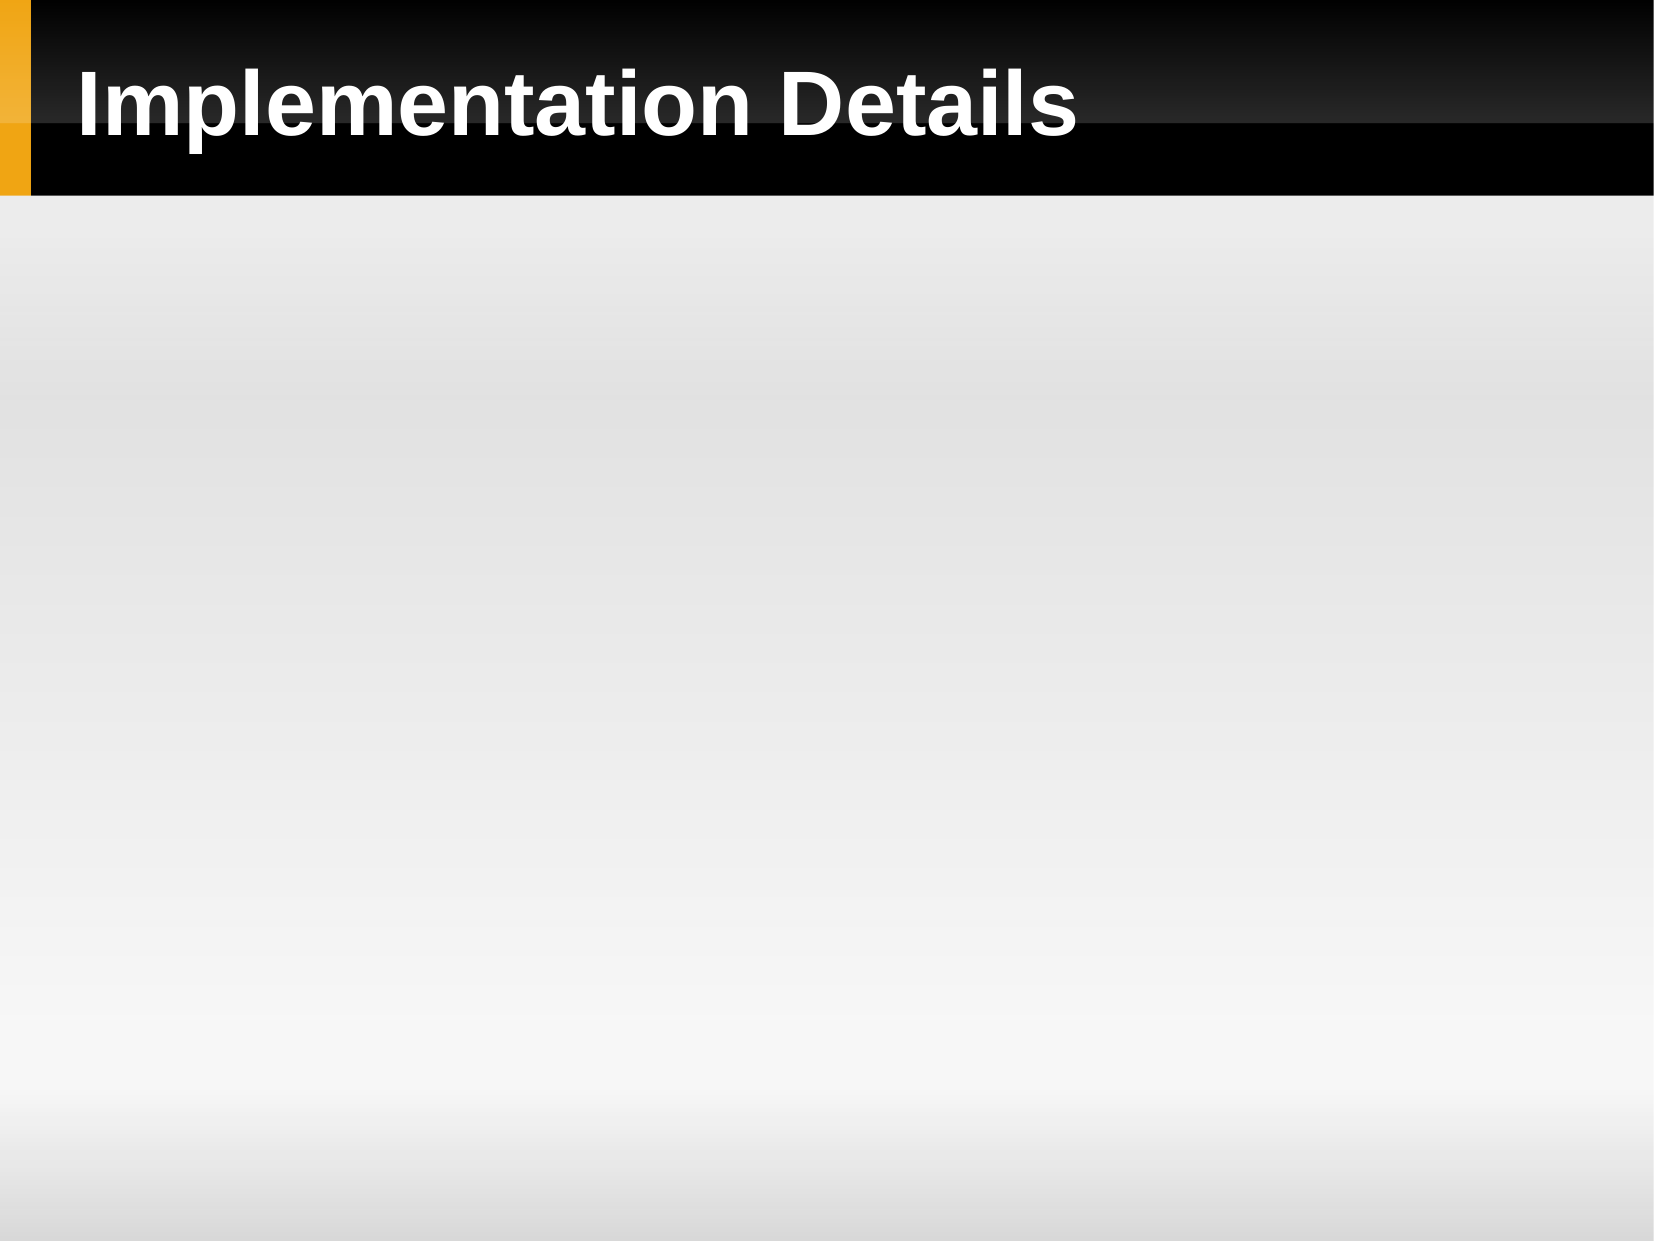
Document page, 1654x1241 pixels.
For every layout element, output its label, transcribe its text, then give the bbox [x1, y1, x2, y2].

title Implementation Details [76, 7, 1565, 200]
picture [0, 0, 1654, 1241]
